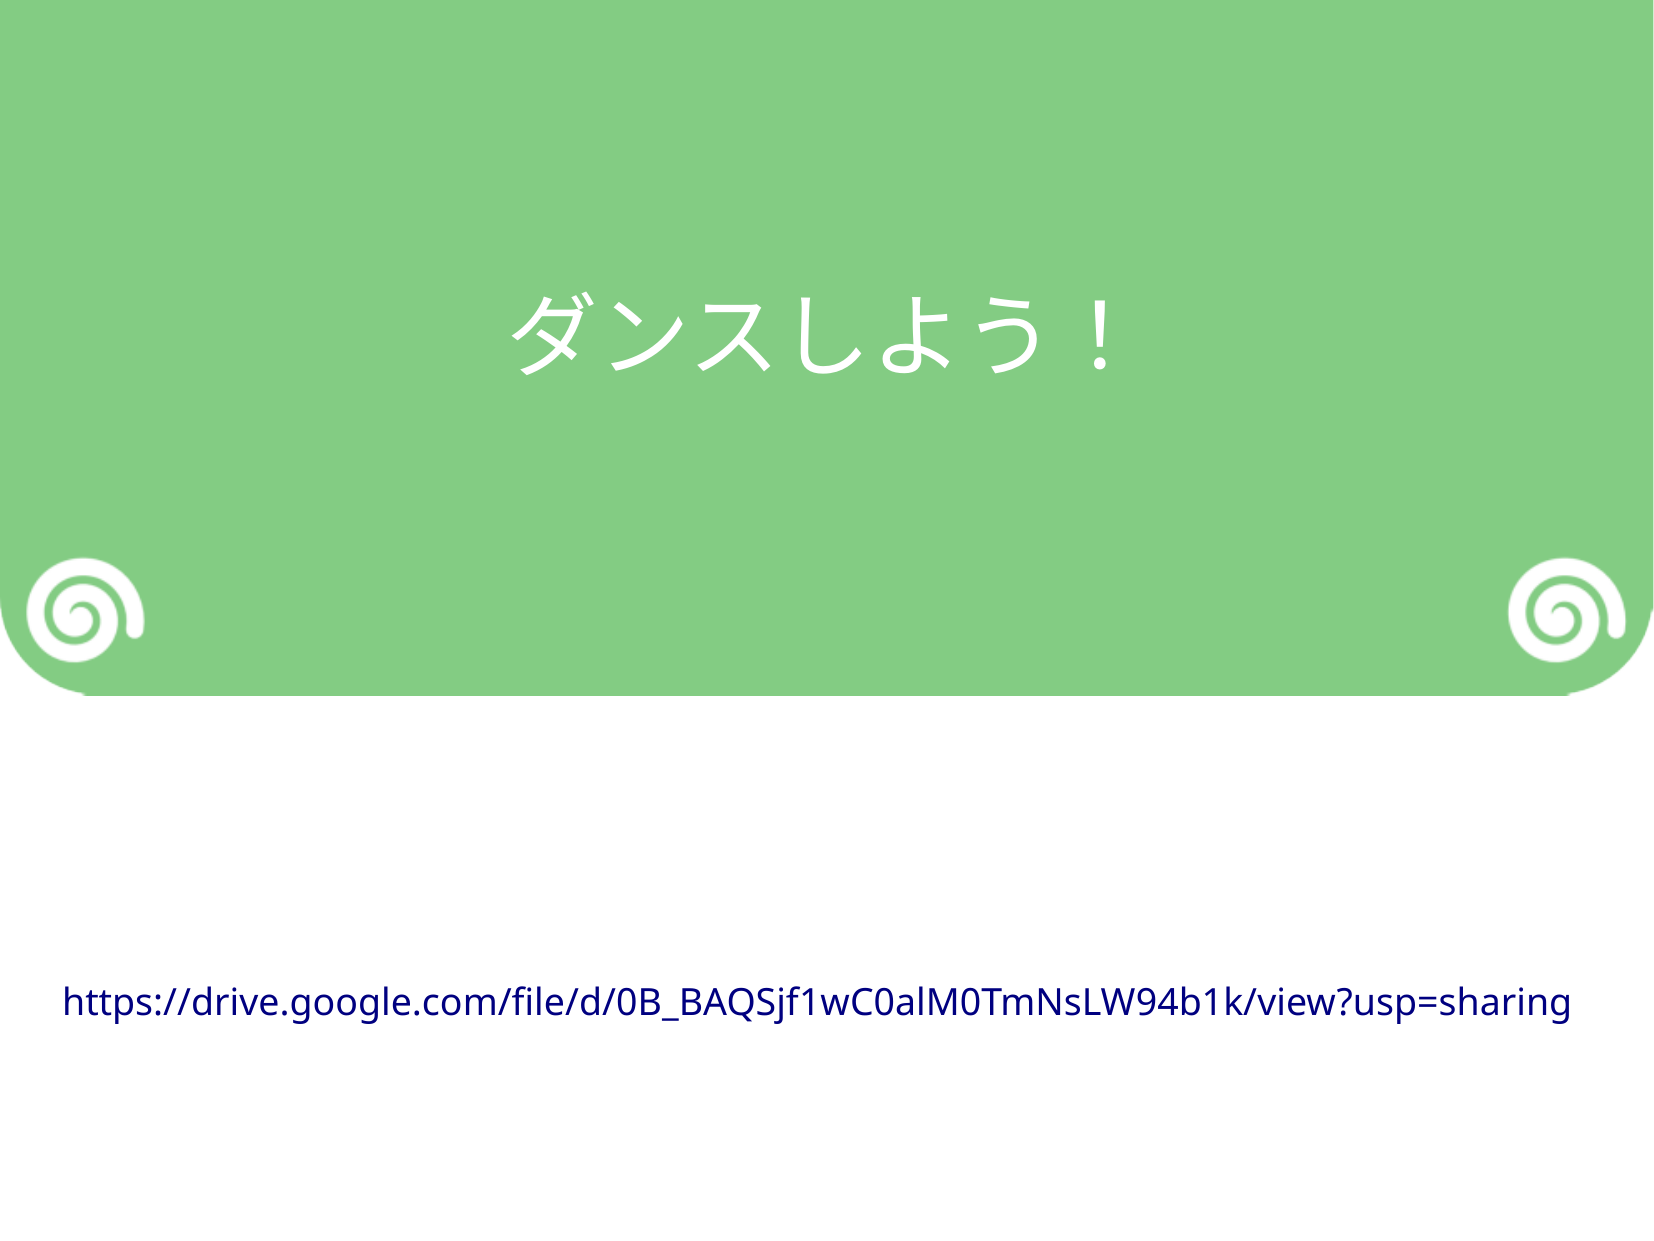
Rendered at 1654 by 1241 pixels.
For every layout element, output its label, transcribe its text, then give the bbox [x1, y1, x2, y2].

text_box https://drive.google.com/file/d/0B_BAQSjf1wC0alM0TmNsLW94b1k/view?usp=sharing [47, 968, 1623, 1036]
title ダンスしよう！ [82, 226, 1571, 434]
picture [0, 0, 1654, 696]
